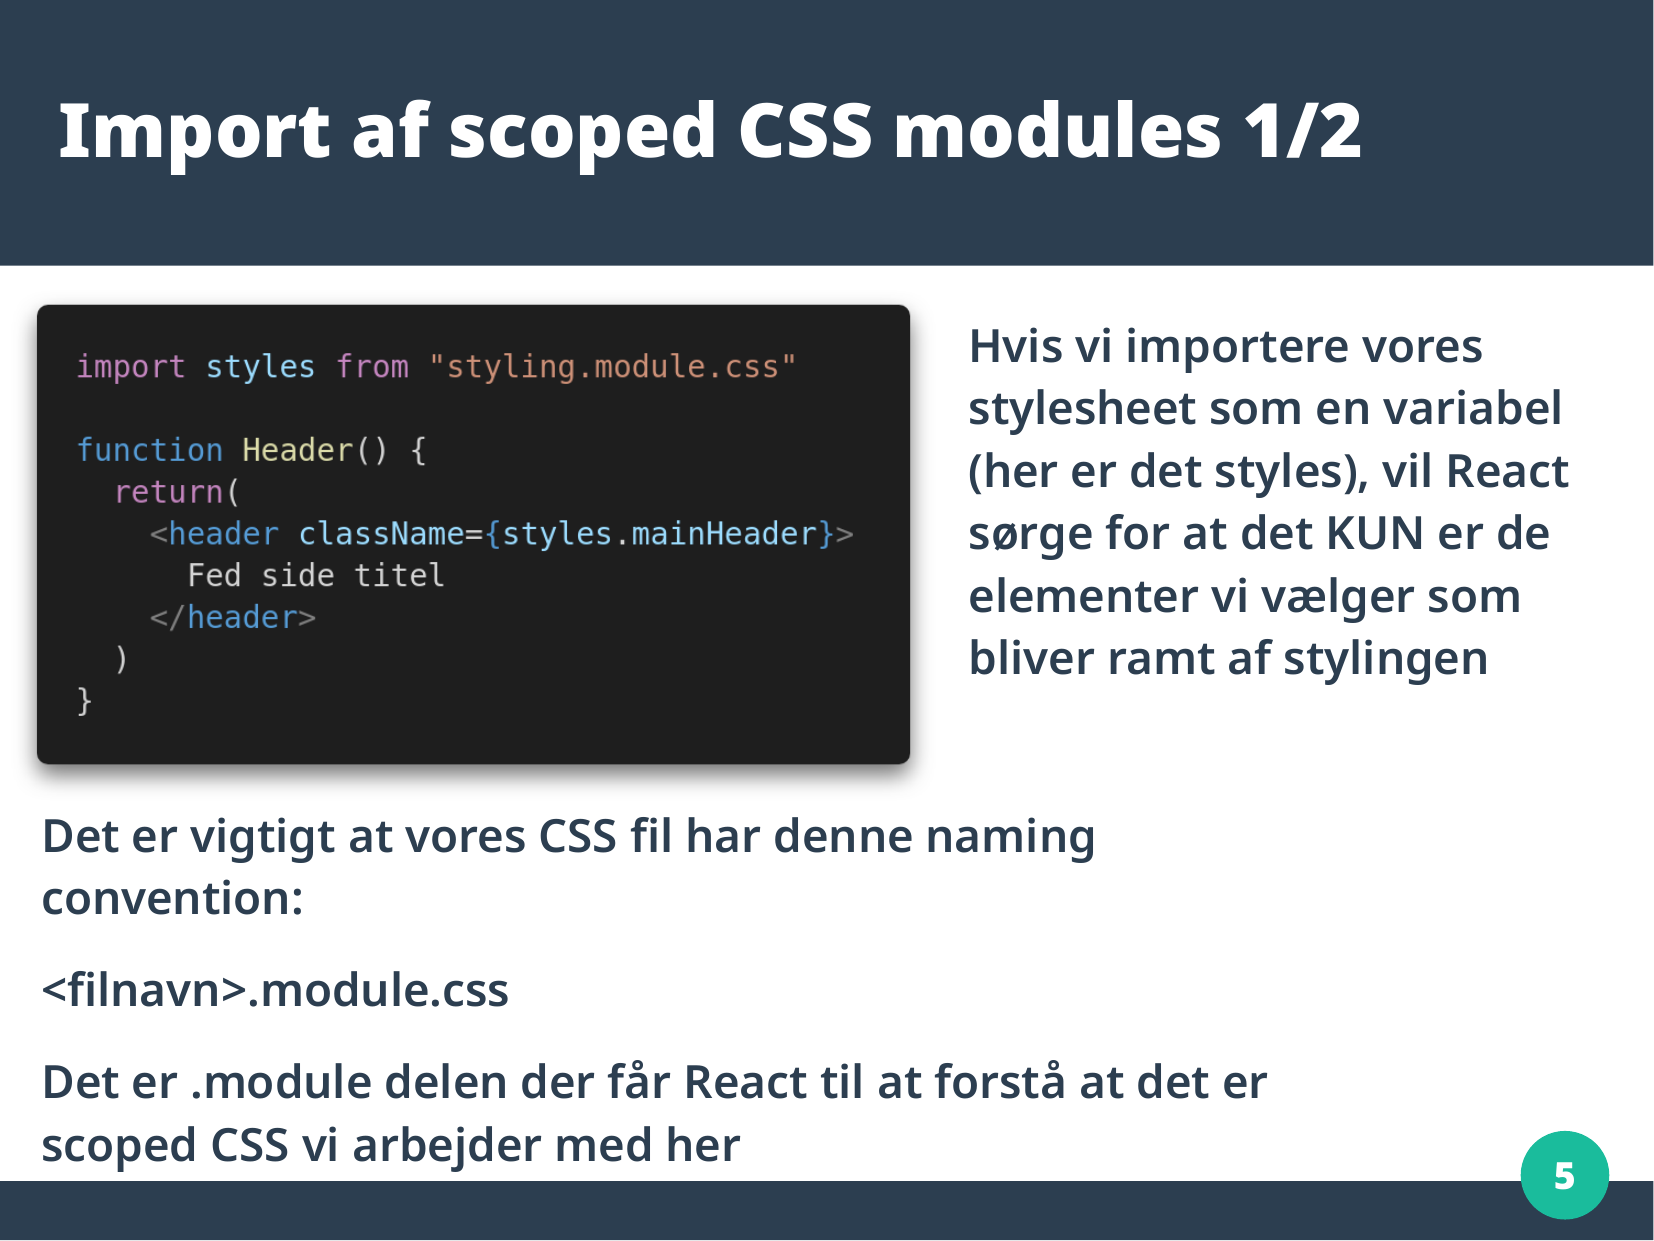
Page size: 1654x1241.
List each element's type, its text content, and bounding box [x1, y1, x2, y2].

picture [0, 271, 945, 813]
list Det er vigtigt at vores CSS fil har denne naming convention: <filnavn>.module.css Det er .module delen der får React til at forstå at det er scoped CSS vi arbejder med her [41, 803, 1300, 1182]
list Hvis vi importere vores stylesheet som en variabel (her er det styles), vil React sørge for at det KUN er de elementer vi vælger som bliver ramt af stylingen [968, 312, 1595, 745]
title Import af scoped CSS modules 1/2 [59, 49, 1595, 207]
